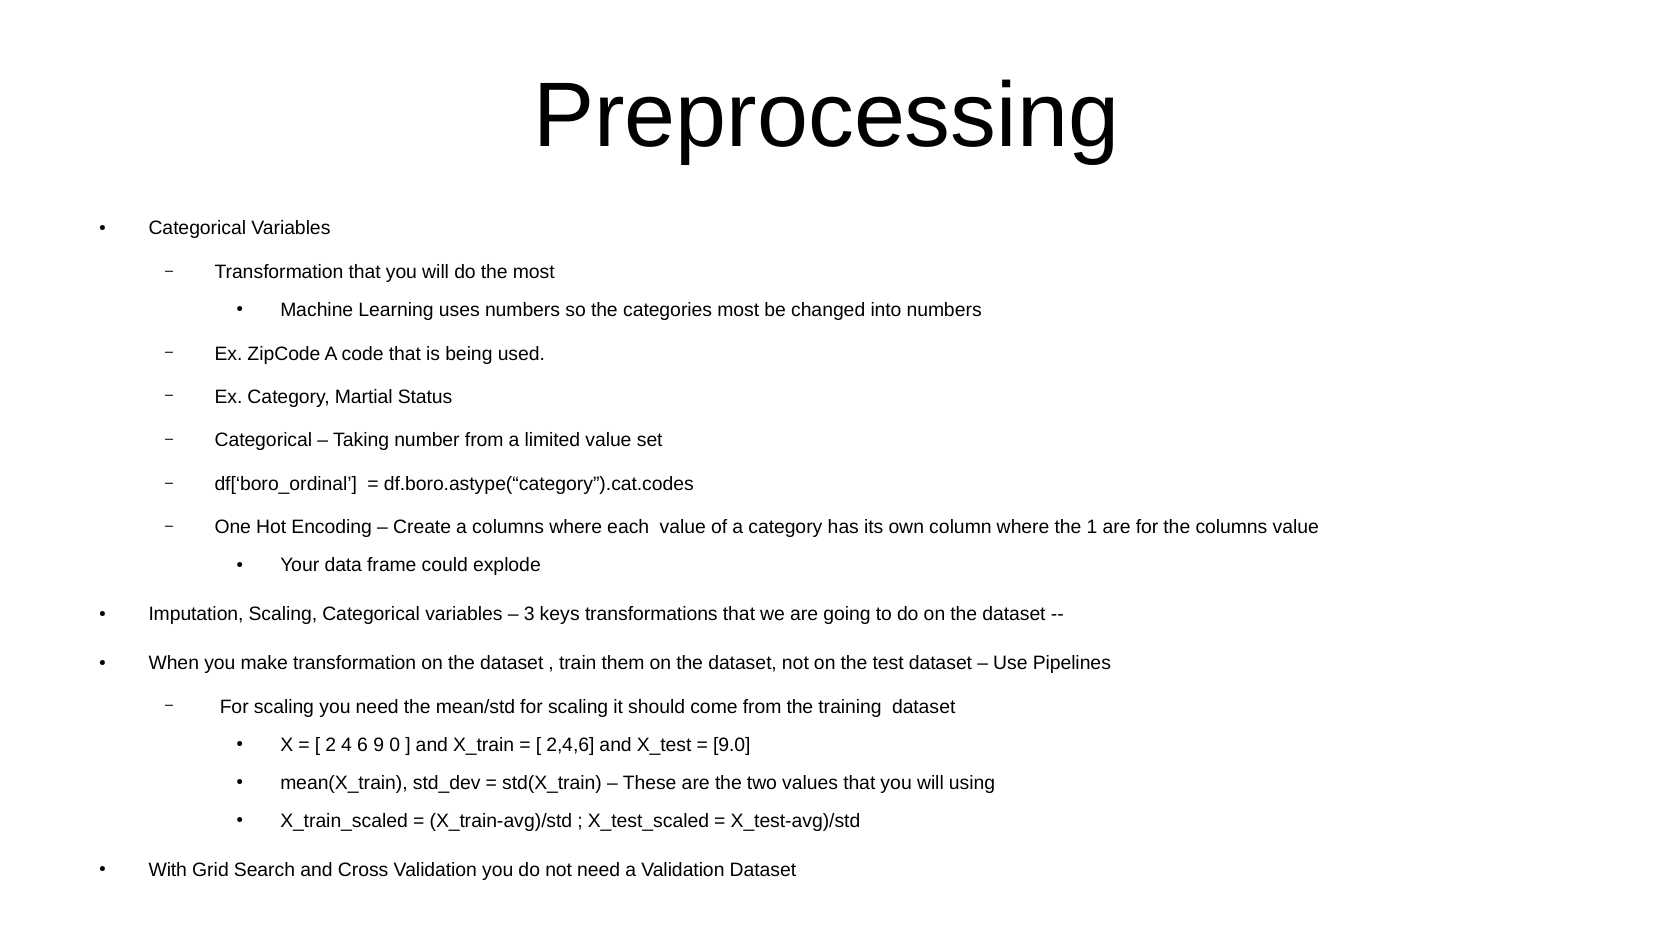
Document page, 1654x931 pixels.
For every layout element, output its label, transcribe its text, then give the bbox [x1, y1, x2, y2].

list Categorical Variables Transformation that you will do the most Machine Learning uses numbers so the categories most be changed into numbers Ex. ZipCode A code that is being used. Ex. Category, Martial Status Categorical – Taking number from a limited value set df[‘boro_ordinal’] = df.boro.astype(“category”).cat.codes One Hot Encoding – Create a columns where each value of a category has its own column where the 1 are for the columns value Your data frame could explode Imputation, Scaling, Categorical variables – 3 keys transformations that we are going to do on the dataset -- When you make transformation on the dataset , train them on the dataset, not on the test dataset – Use Pipelines For scaling you need the mean/std for scaling it should come from the training dataset X = [ 2 4 6 9 0 ] and X_train = [ 2,4,6] and X_test = [9.0] mean(X_train), std_dev = std(X_train) – These are the two values that you will using X_train_scaled = (X_train-avg)/std ; X_test_scaled = X_test-avg)/std With Grid Search and Cross Validation you do not need a Validation Dataset [82, 217, 1621, 886]
title Preprocessing [82, 37, 1571, 193]
